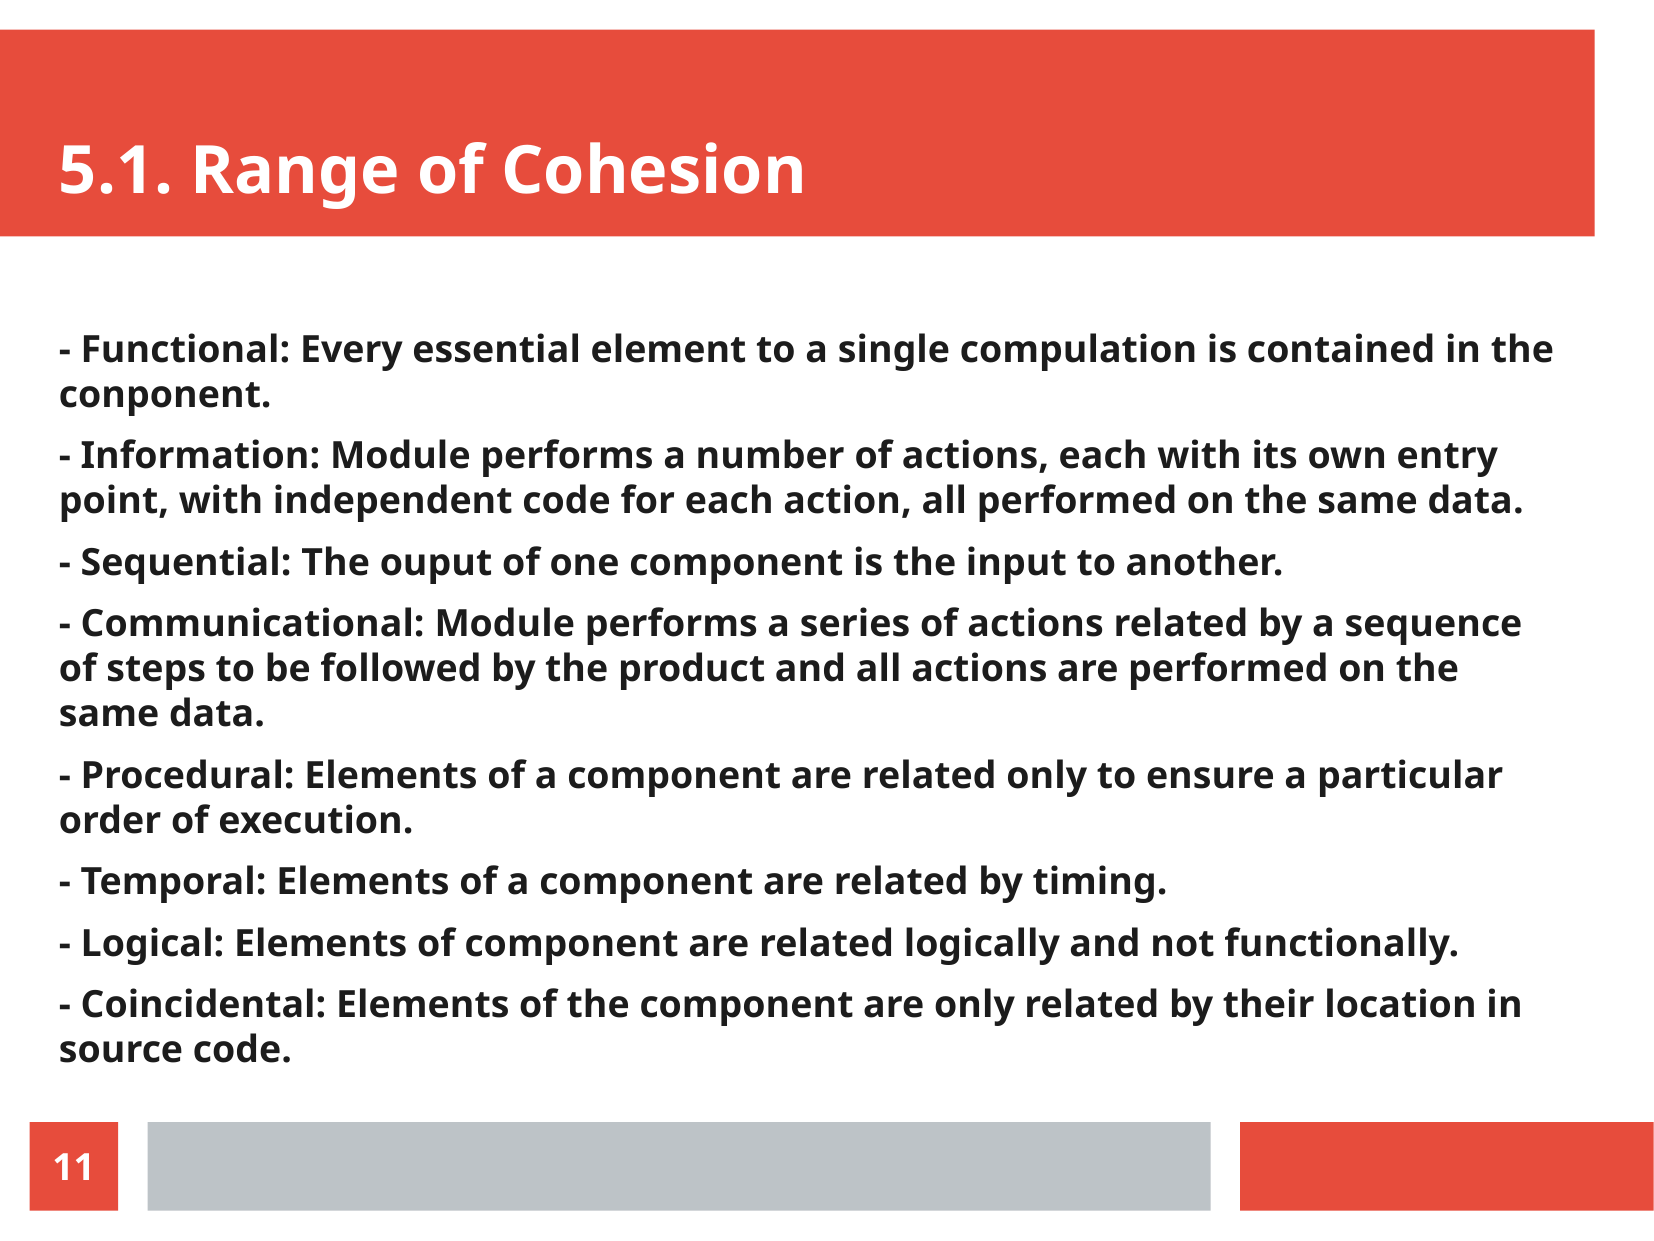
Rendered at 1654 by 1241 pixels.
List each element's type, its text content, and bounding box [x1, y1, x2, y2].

title 5.1. Range of Cohesion [59, 59, 1595, 207]
text_box [29, 1122, 119, 1211]
list - Functional: Every essential element to a single compulation is contained in the conponent. - Information: Module performs a number of actions, each with its own entry point, with independent code for each action, all performed on the same data. - Sequential: The ouput of one component is the input to another. - Communicational: Module performs a series of actions related by a sequence of steps to be followed by the product and all actions are performed on the same data. - Procedural: Elements of a component are related only to ensure a particular order of execution. - Temporal: Elements of a component are related by timing. - Logical: Elements of component are related logically and not functionally. - Coincidental: Elements of the component are only related by their location in source code. [59, 324, 1565, 1093]
